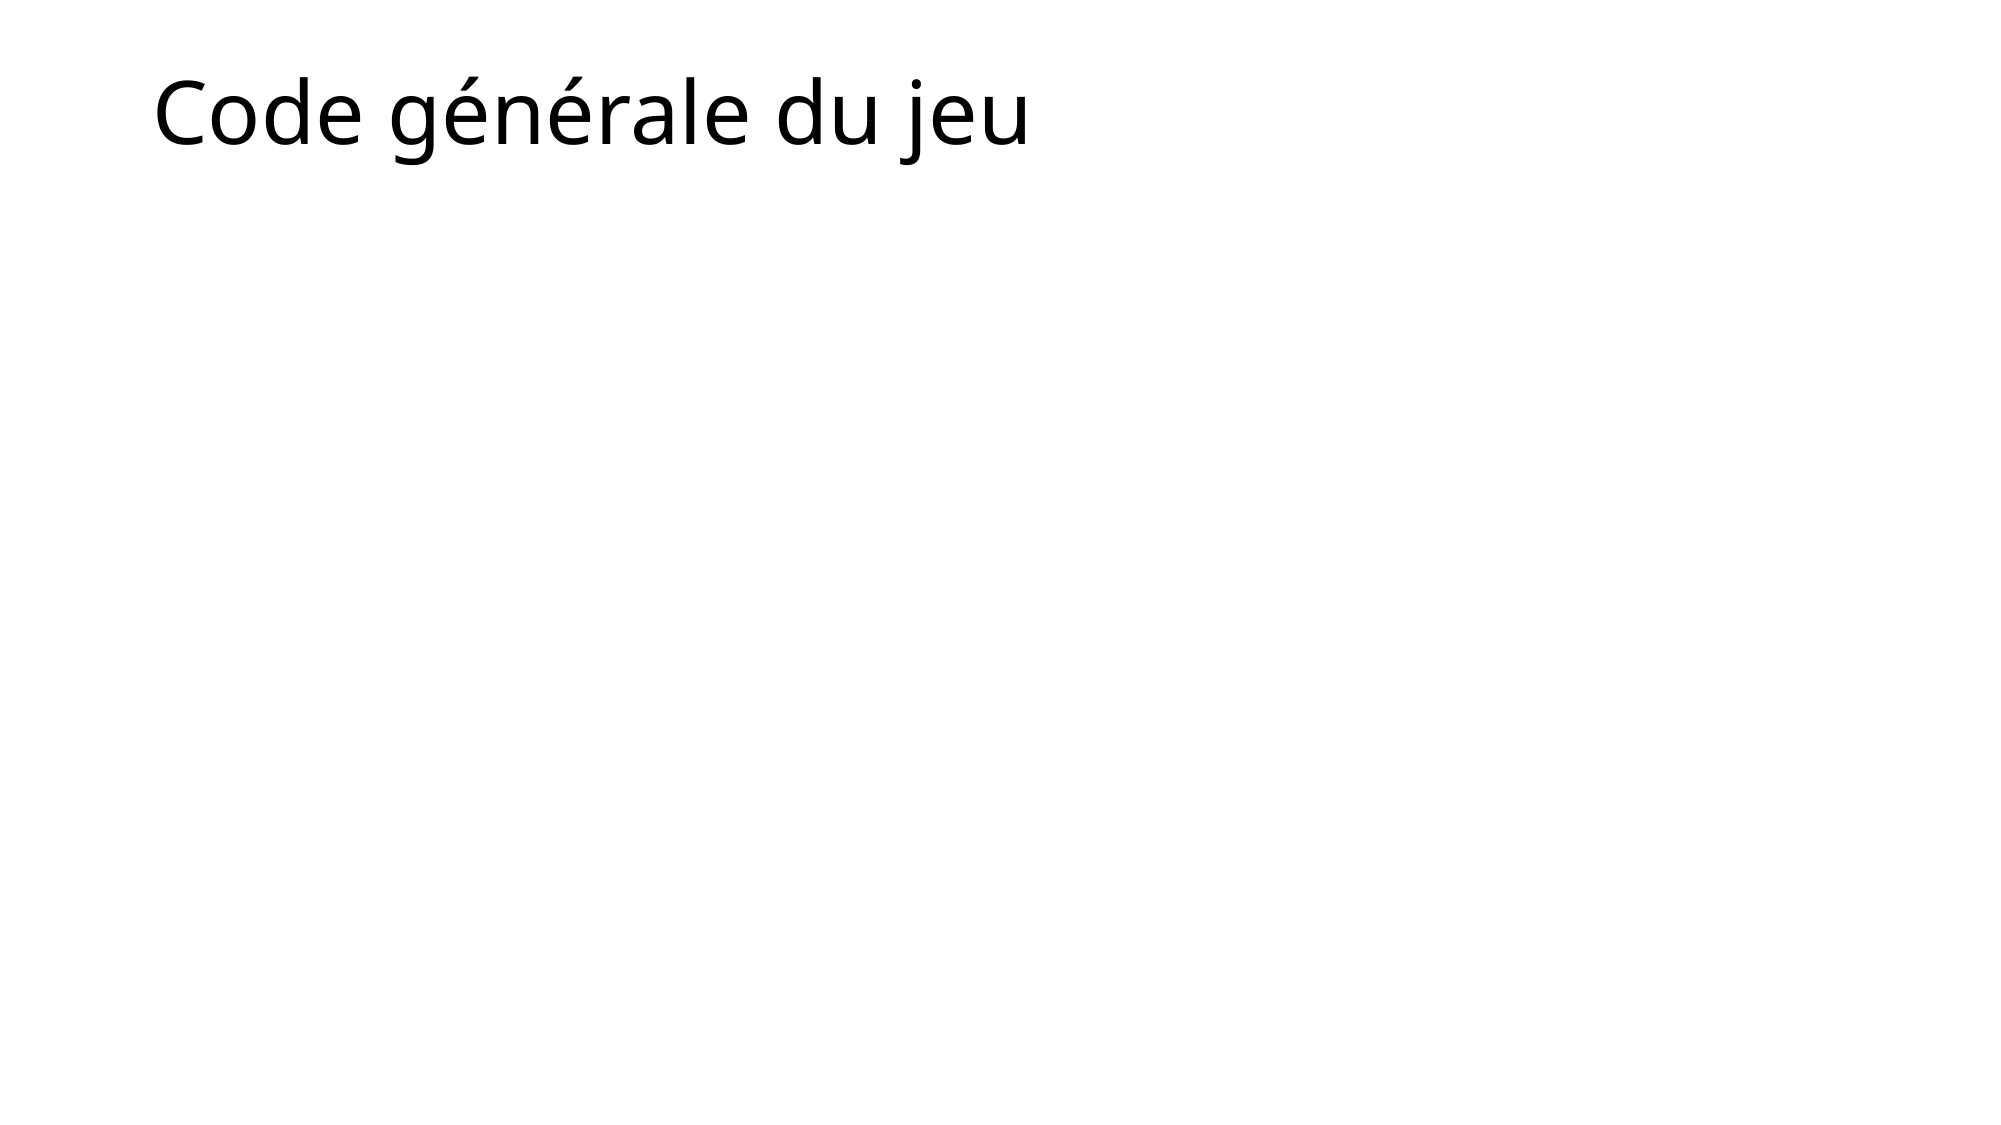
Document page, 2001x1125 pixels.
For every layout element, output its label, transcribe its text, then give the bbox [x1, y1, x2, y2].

title Code générale du jeu [137, 59, 1863, 278]
